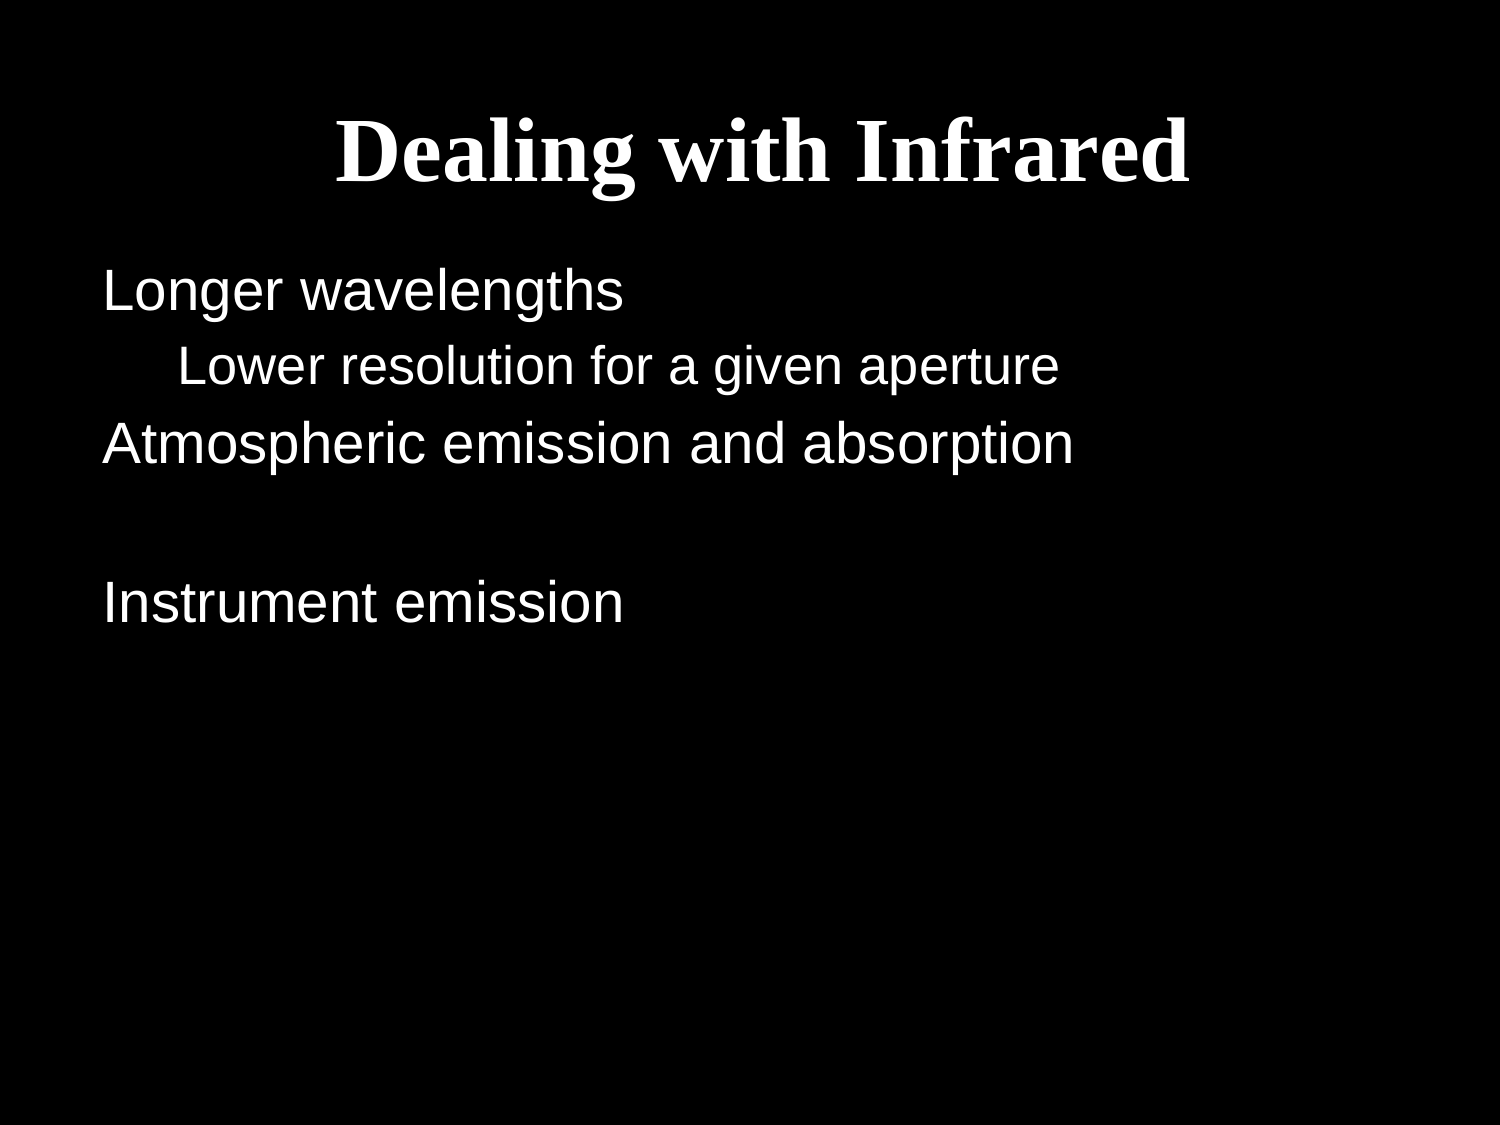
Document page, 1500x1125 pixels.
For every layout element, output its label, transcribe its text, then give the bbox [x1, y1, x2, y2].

list Longer wavelengths Lower resolution for a given aperture Atmospheric emission and absorption Instrument emission [87, 249, 1468, 926]
title Dealing with Infrared [76, 66, 1451, 254]
